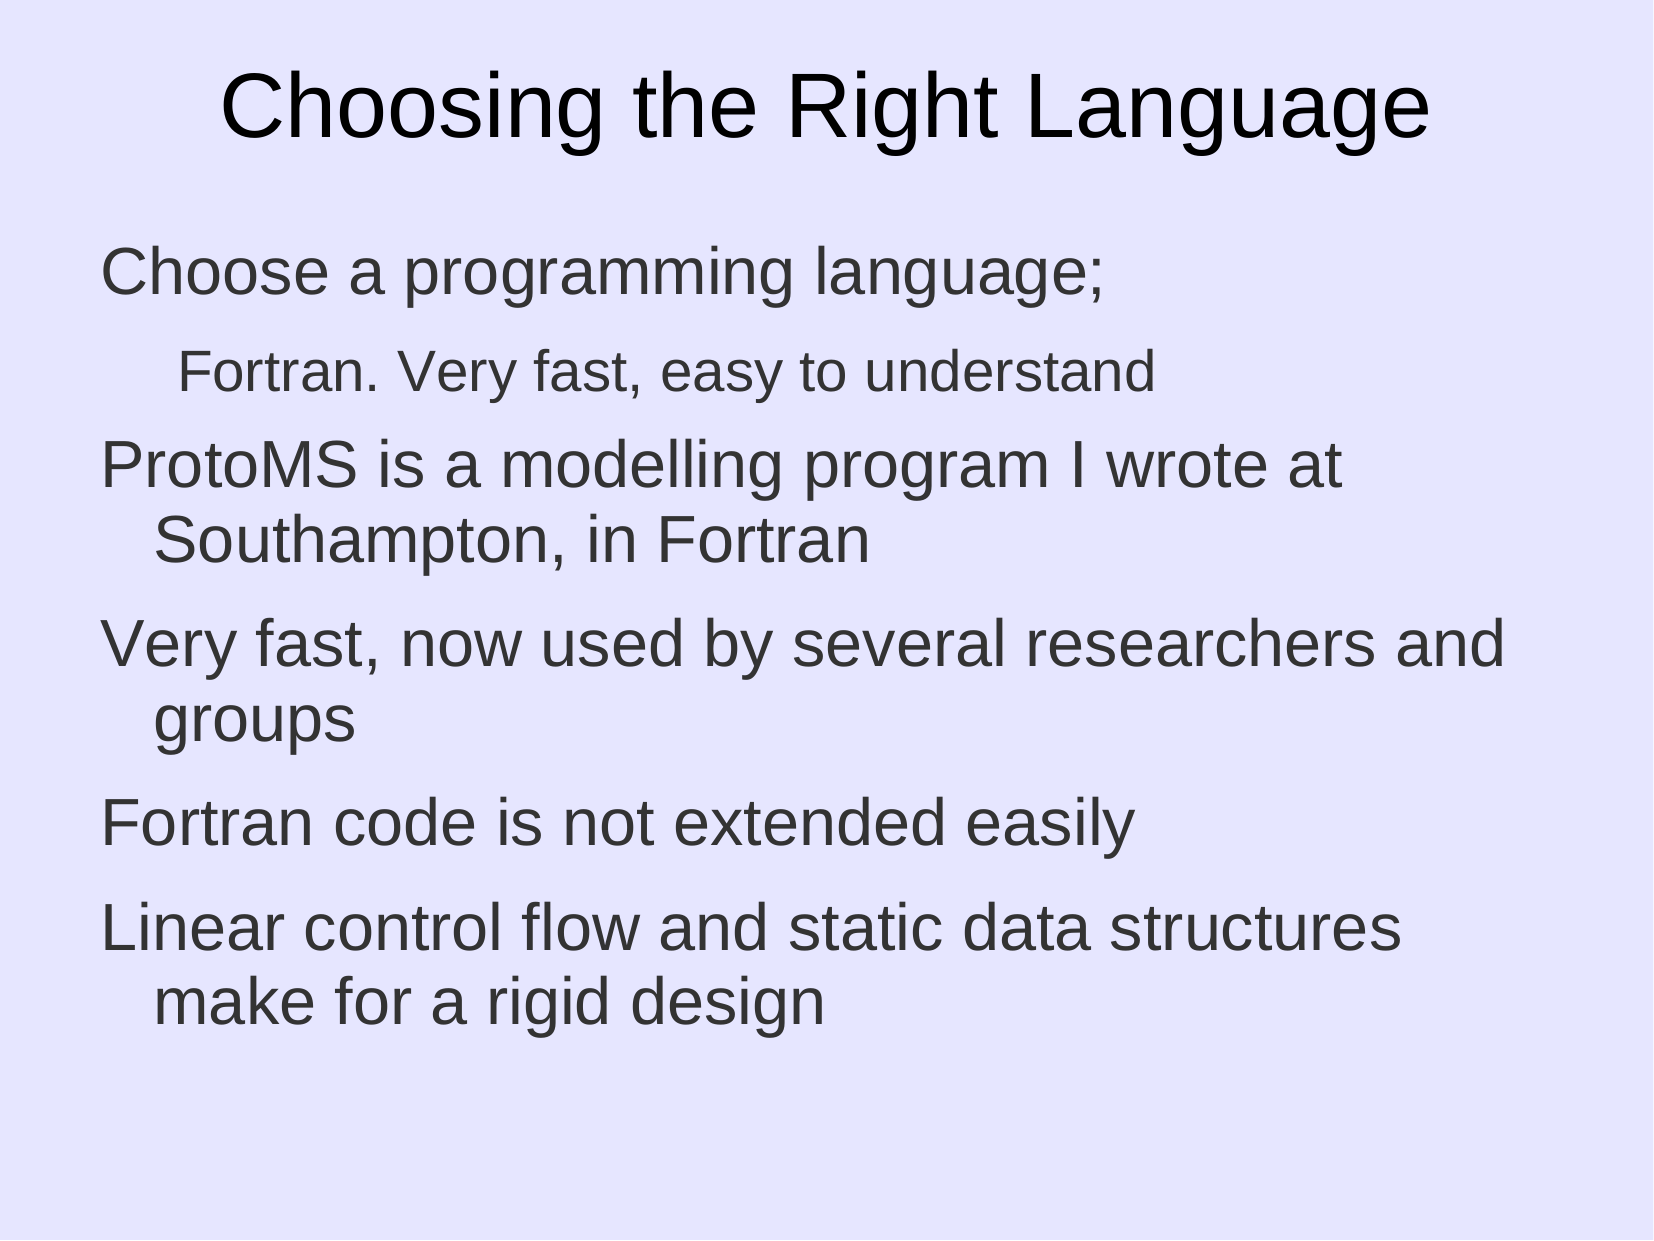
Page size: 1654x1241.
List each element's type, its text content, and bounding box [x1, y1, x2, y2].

title Choosing the Right Language [82, 49, 1571, 163]
list Choose a programming language; Fortran. Very fast, easy to understand ProtoMS is a modelling program I wrote at Southampton, in Fortran Very fast, now used by several researchers and groups Fortran code is not extended easily Linear control flow and static data structures make for a rigid design [82, 234, 1571, 1191]
